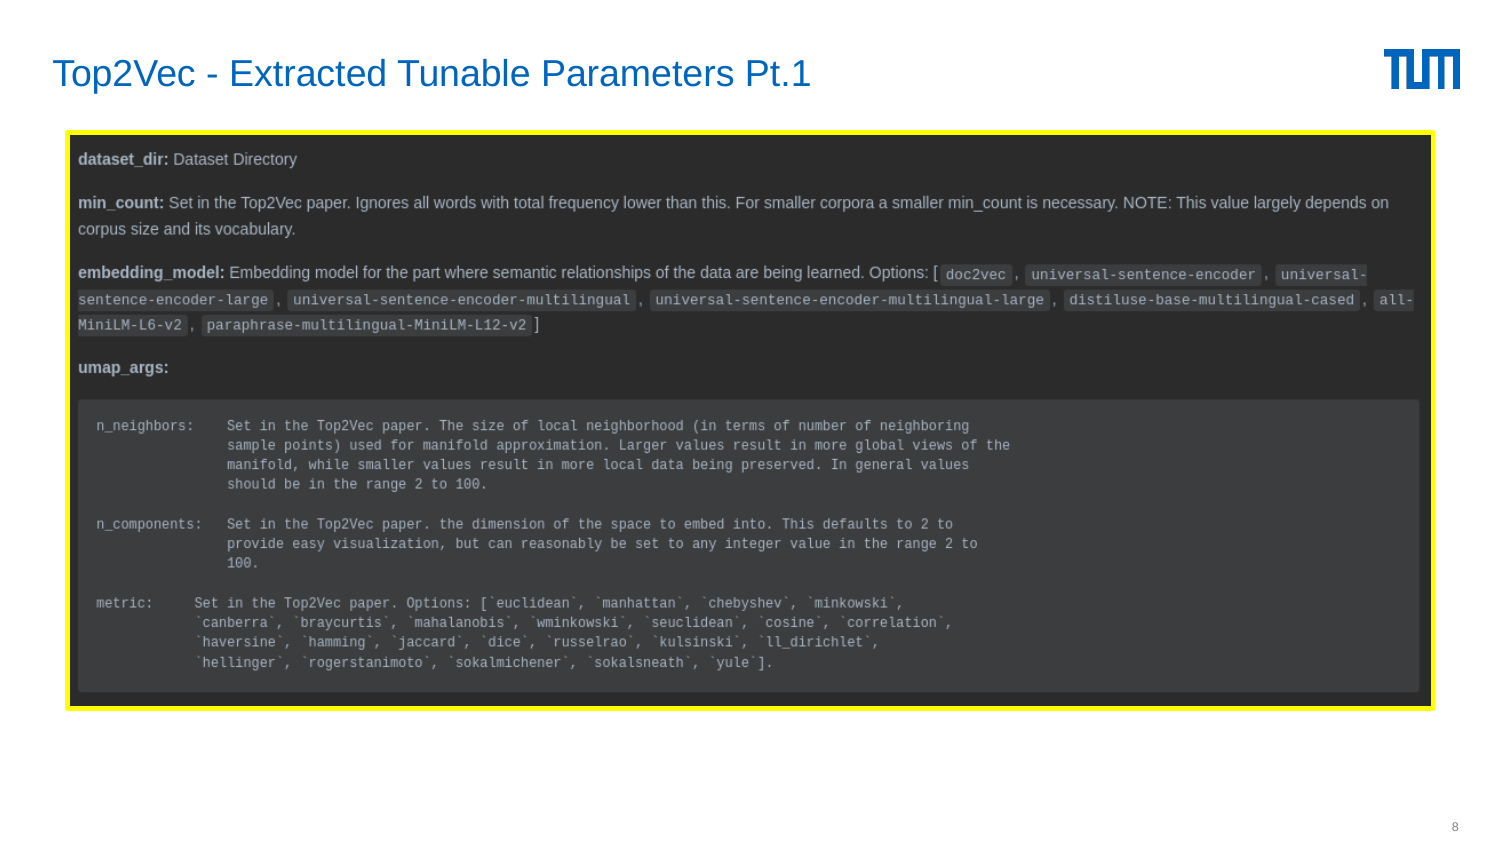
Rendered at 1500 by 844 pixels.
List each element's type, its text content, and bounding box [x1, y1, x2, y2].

picture [1384, 49, 1460, 89]
slide_number <number> [1417, 808, 1459, 844]
picture [69, 134, 1431, 707]
title Top2Vec - Extracted Tunable Parameters Pt.1 [41, 5, 1344, 95]
